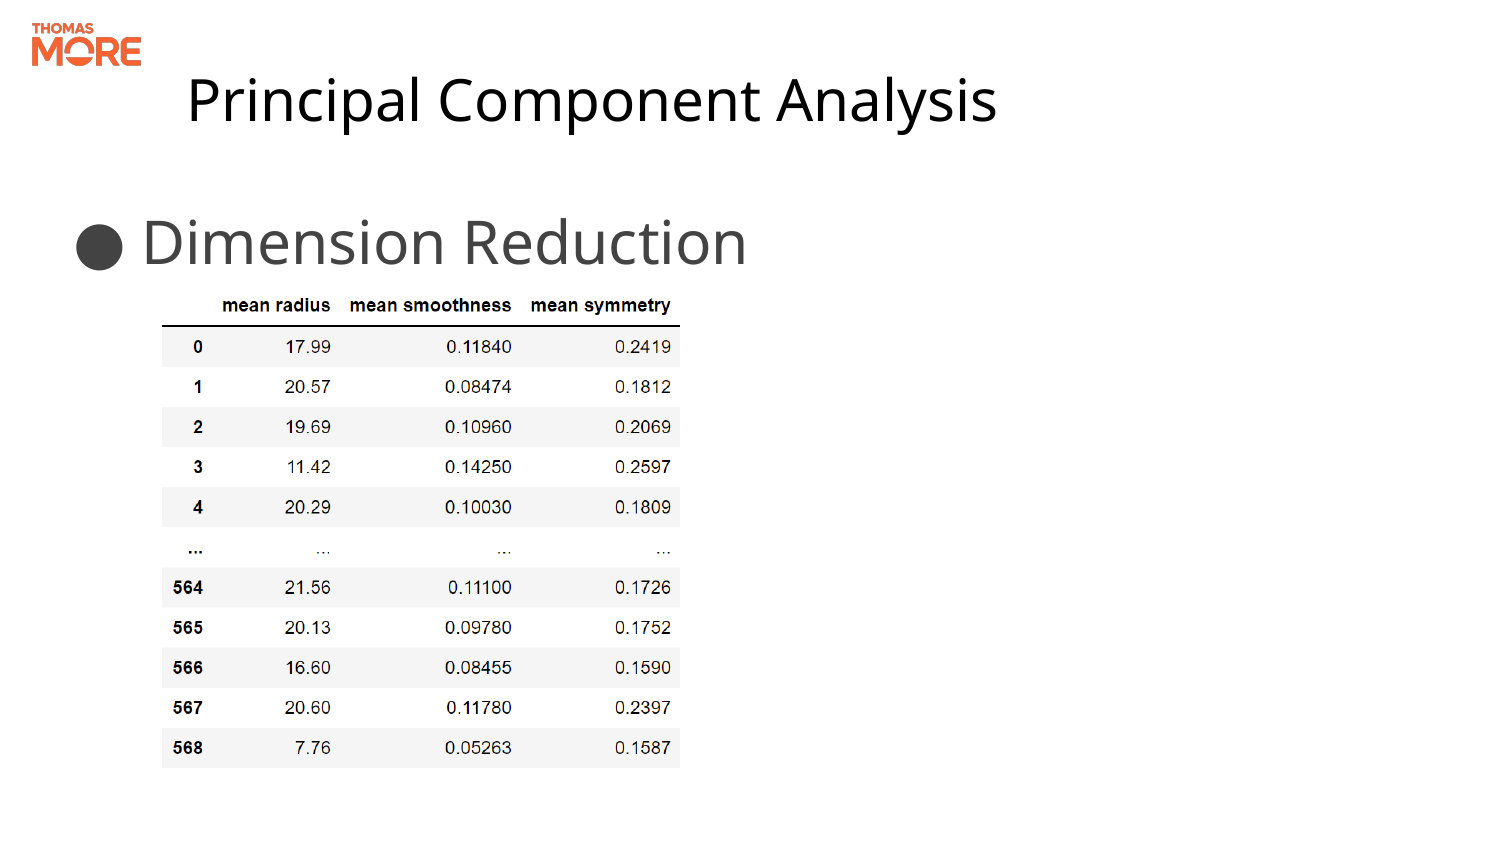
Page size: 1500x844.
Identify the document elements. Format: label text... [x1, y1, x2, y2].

picture [22, 13, 151, 76]
list Dimension Reduction [51, 189, 1476, 750]
title Principal Component Analysis [171, 48, 1449, 143]
picture [155, 274, 690, 776]
